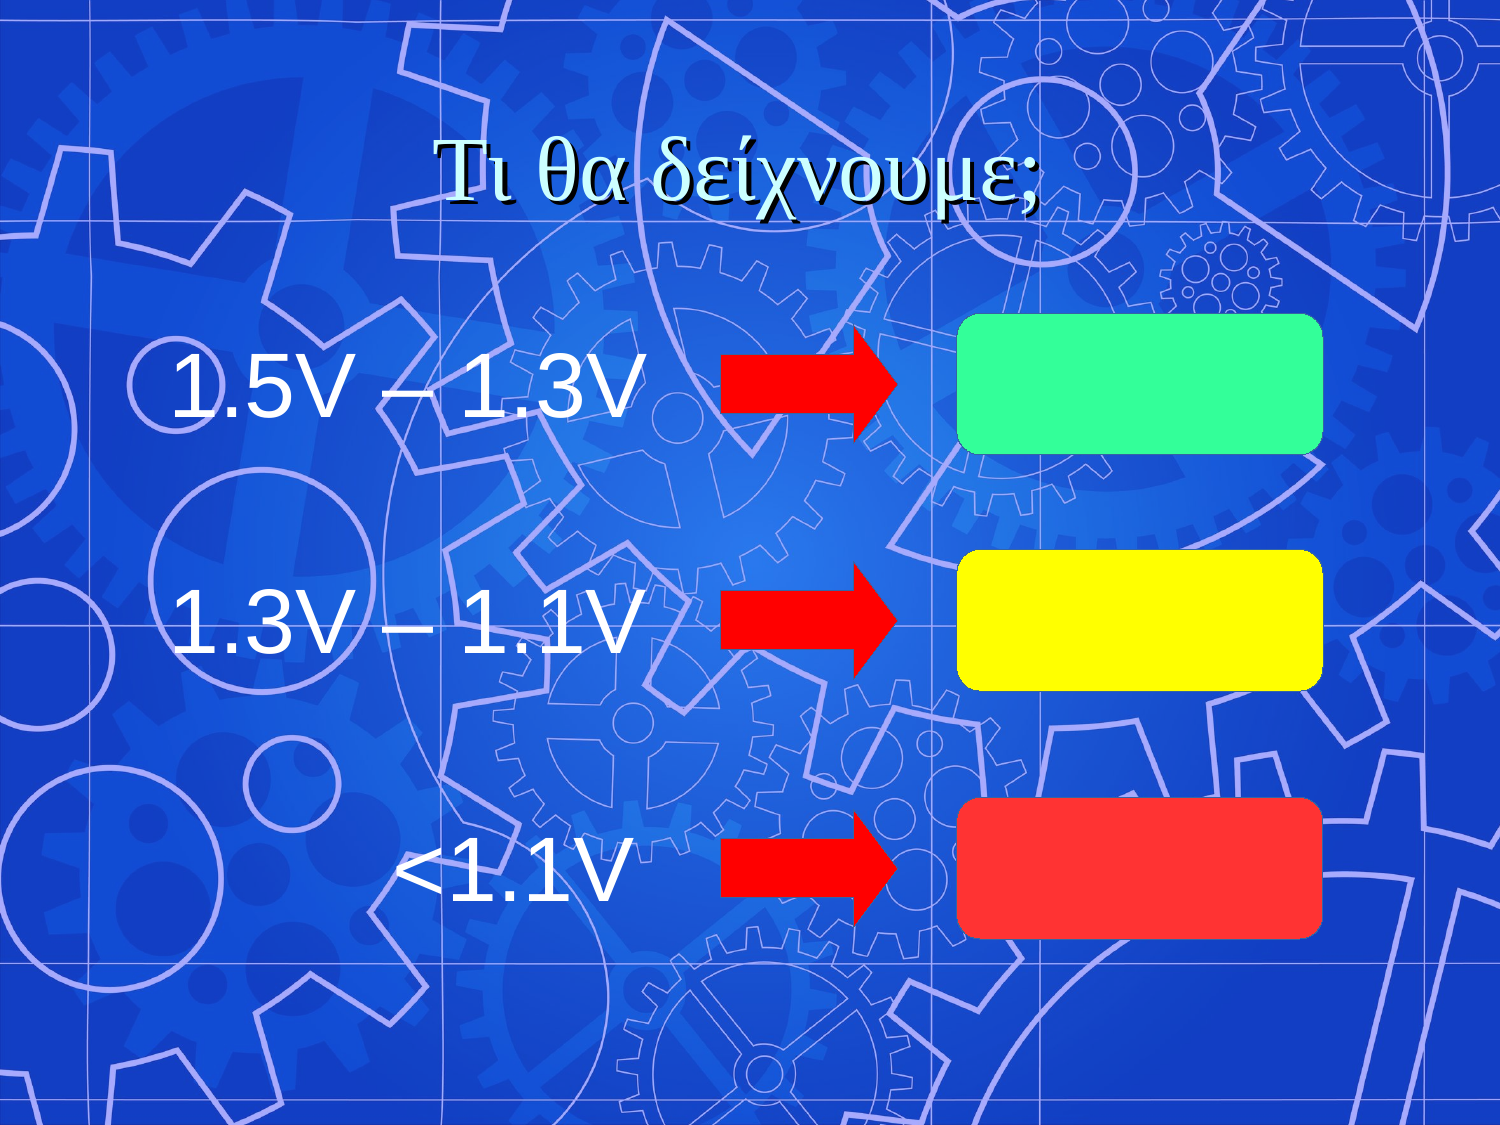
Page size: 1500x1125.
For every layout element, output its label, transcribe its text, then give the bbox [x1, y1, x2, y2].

text_box [720, 809, 898, 928]
text_box [956, 549, 1324, 692]
text_box 1.5V – 1.3V [153, 318, 663, 444]
text_box <1.1V [378, 802, 650, 928]
text_box [720, 324, 898, 444]
text_box 1.3V – 1.1V [153, 554, 663, 680]
text_box [720, 561, 898, 680]
text_box [956, 797, 1323, 940]
title Τι θα δείχνουμε; [35, 101, 1441, 196]
text_box [956, 313, 1324, 455]
